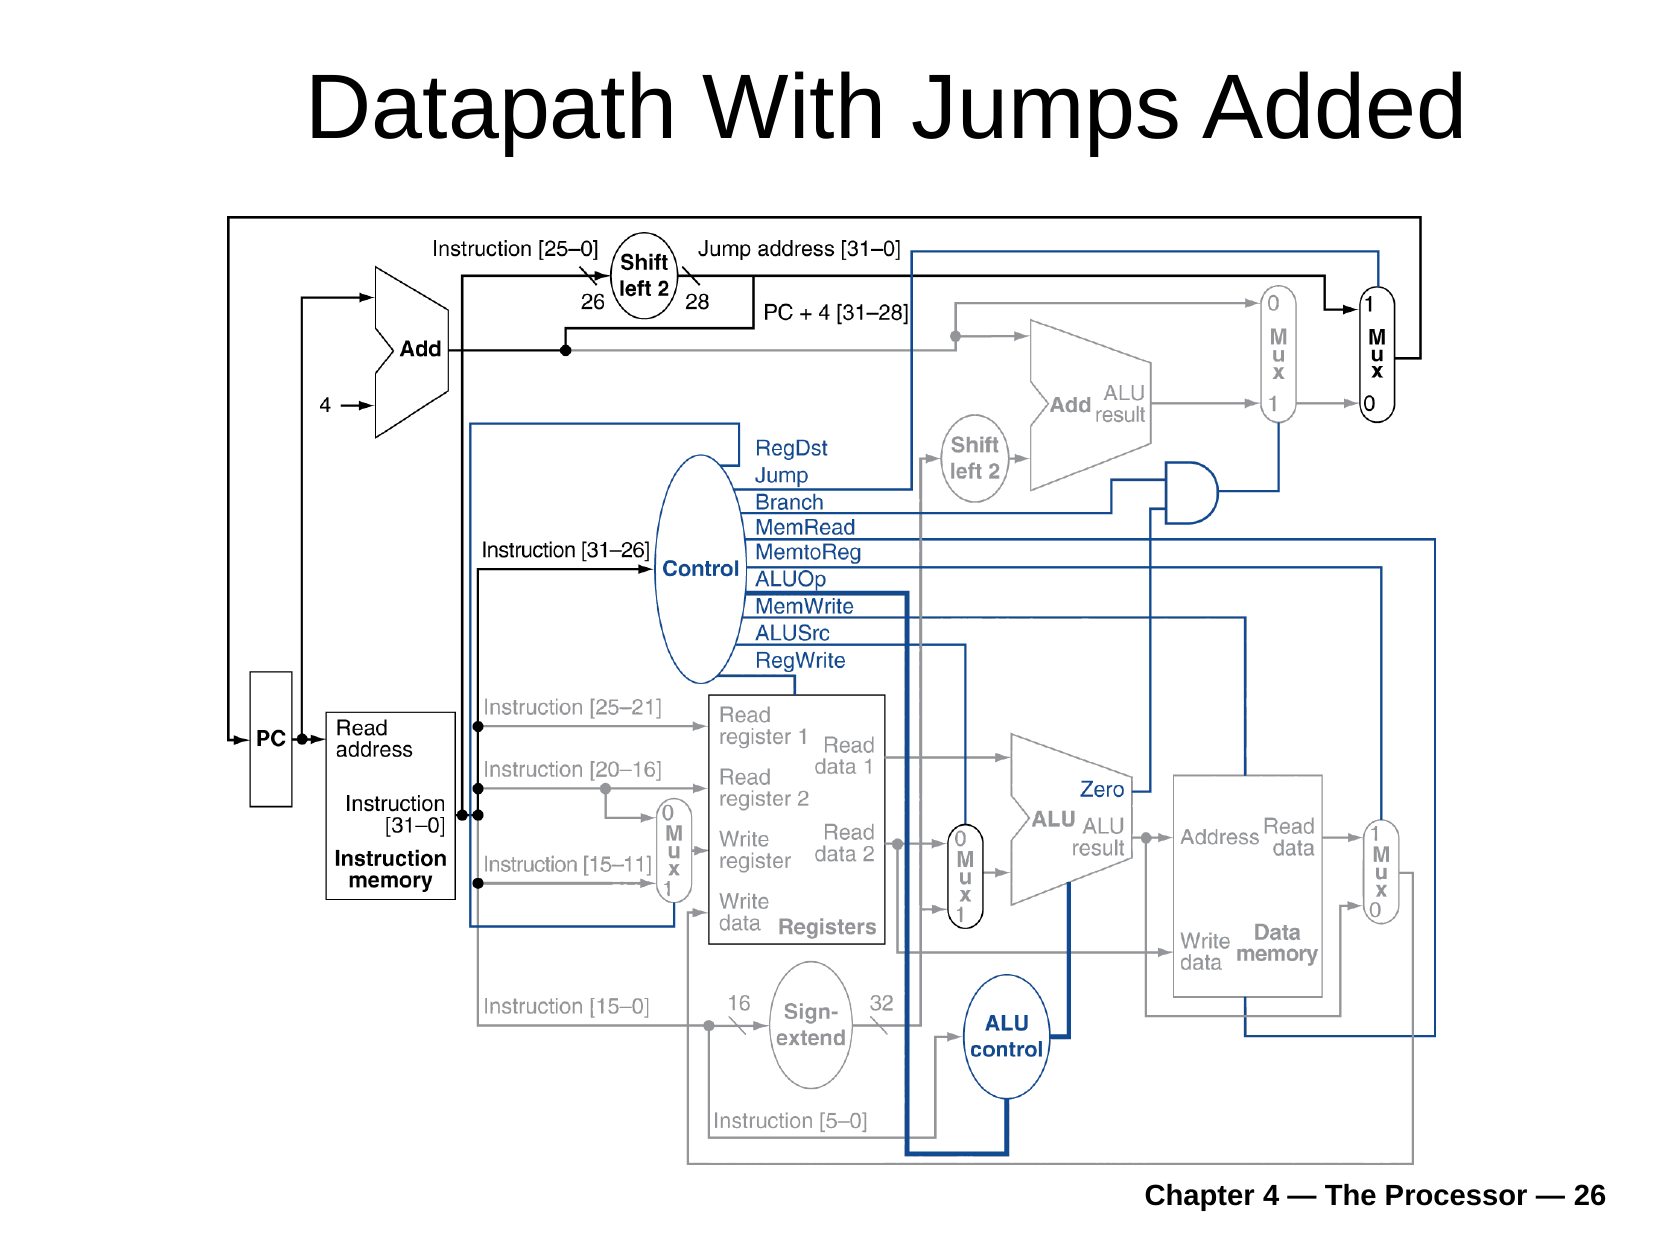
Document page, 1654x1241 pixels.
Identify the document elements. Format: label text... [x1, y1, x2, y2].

text_box Chapter 4 — The Processor — <number> [305, 1153, 1622, 1219]
picture [227, 216, 1436, 1165]
title Datapath With Jumps Added [123, 26, 1618, 165]
